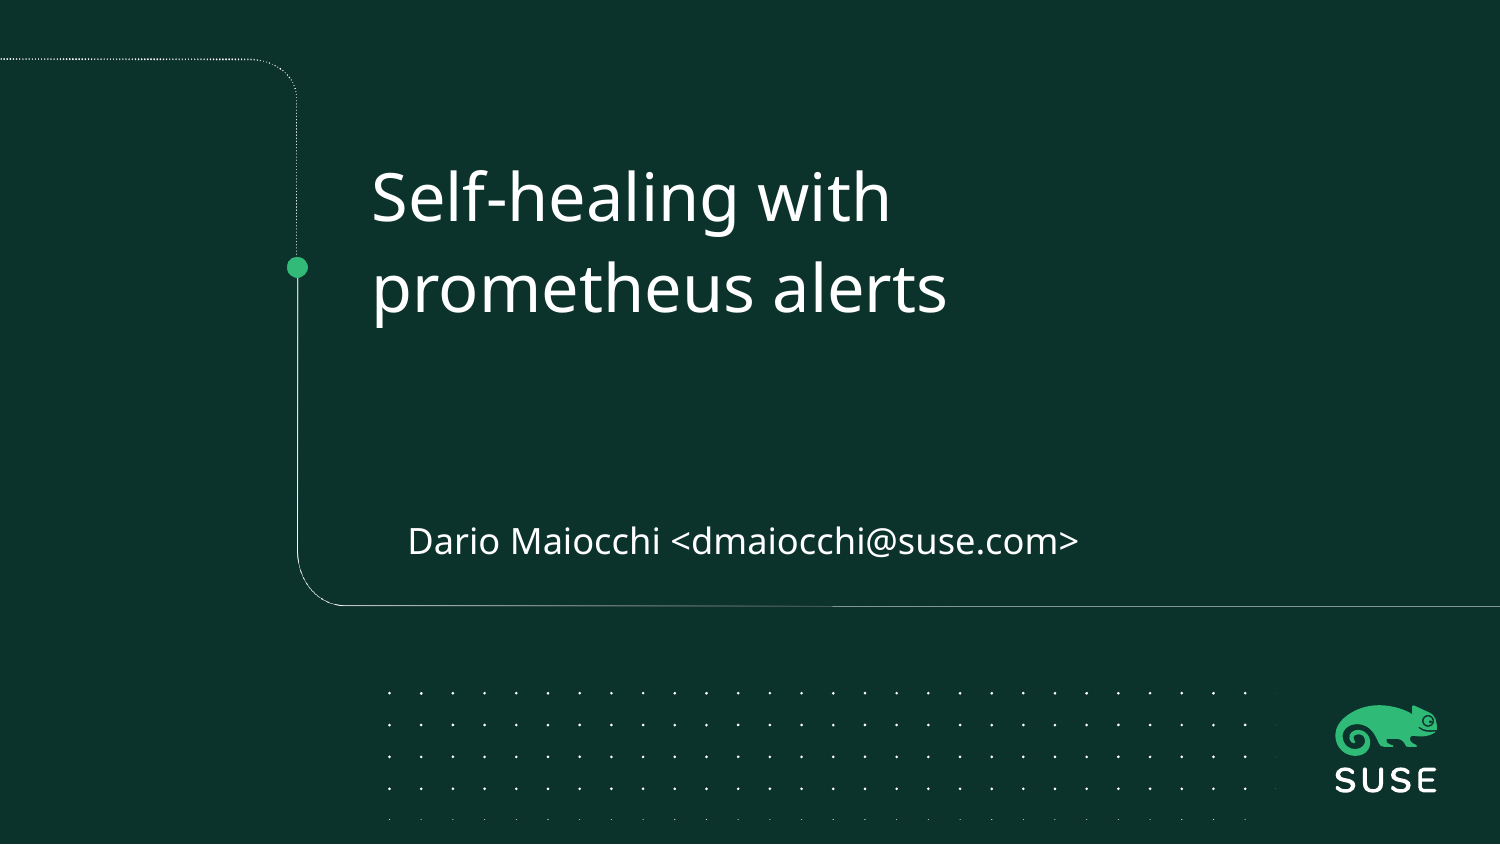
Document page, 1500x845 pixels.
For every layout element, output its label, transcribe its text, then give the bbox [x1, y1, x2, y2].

list Dario Maiocchi <dmaiocchi@suse.com> [407, 360, 1312, 567]
picture [0, 58, 1500, 607]
title Self-healing with prometheus alerts [371, 97, 1276, 567]
